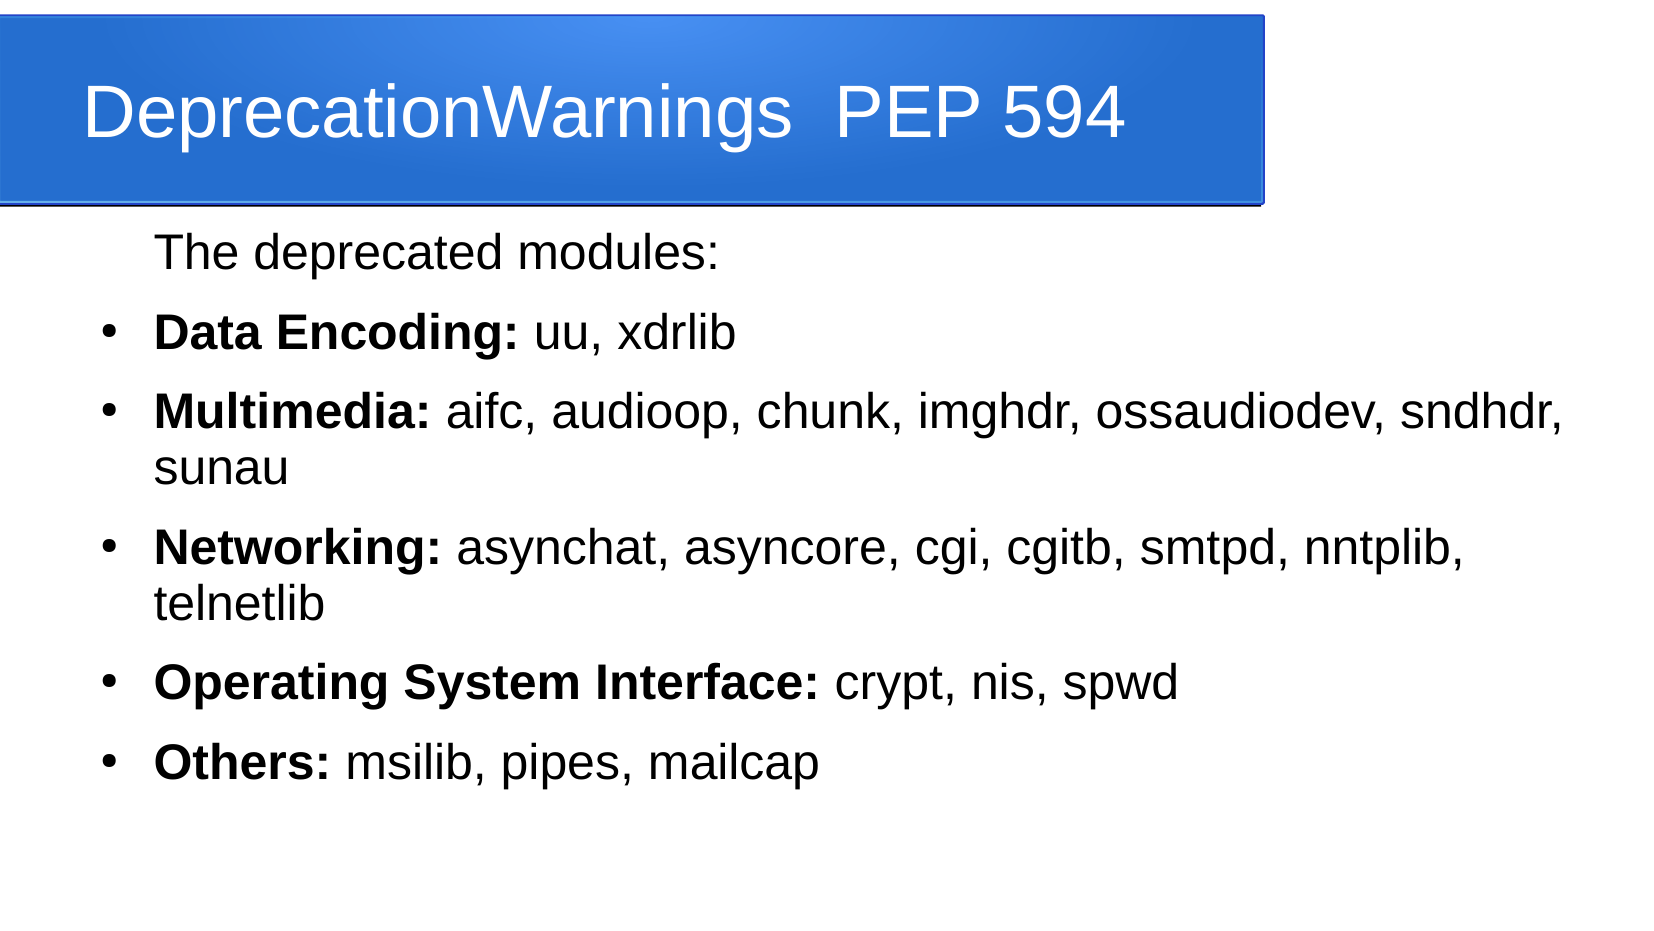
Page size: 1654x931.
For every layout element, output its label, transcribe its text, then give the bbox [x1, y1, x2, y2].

list The deprecated modules: Data Encoding: uu, xdrlib Multimedia: aifc, audioop, chunk, imghdr, ossaudiodev, sndhdr, sunau Networking: asynchat, asyncore, cgi, cgitb, smtpd, nntplib, telnetlib Operating System Interface: crypt, nis, spwd Others: msilib, pipes, mailcap [82, 224, 1571, 856]
title DeprecationWarnings PEP 594 [82, 35, 1235, 189]
